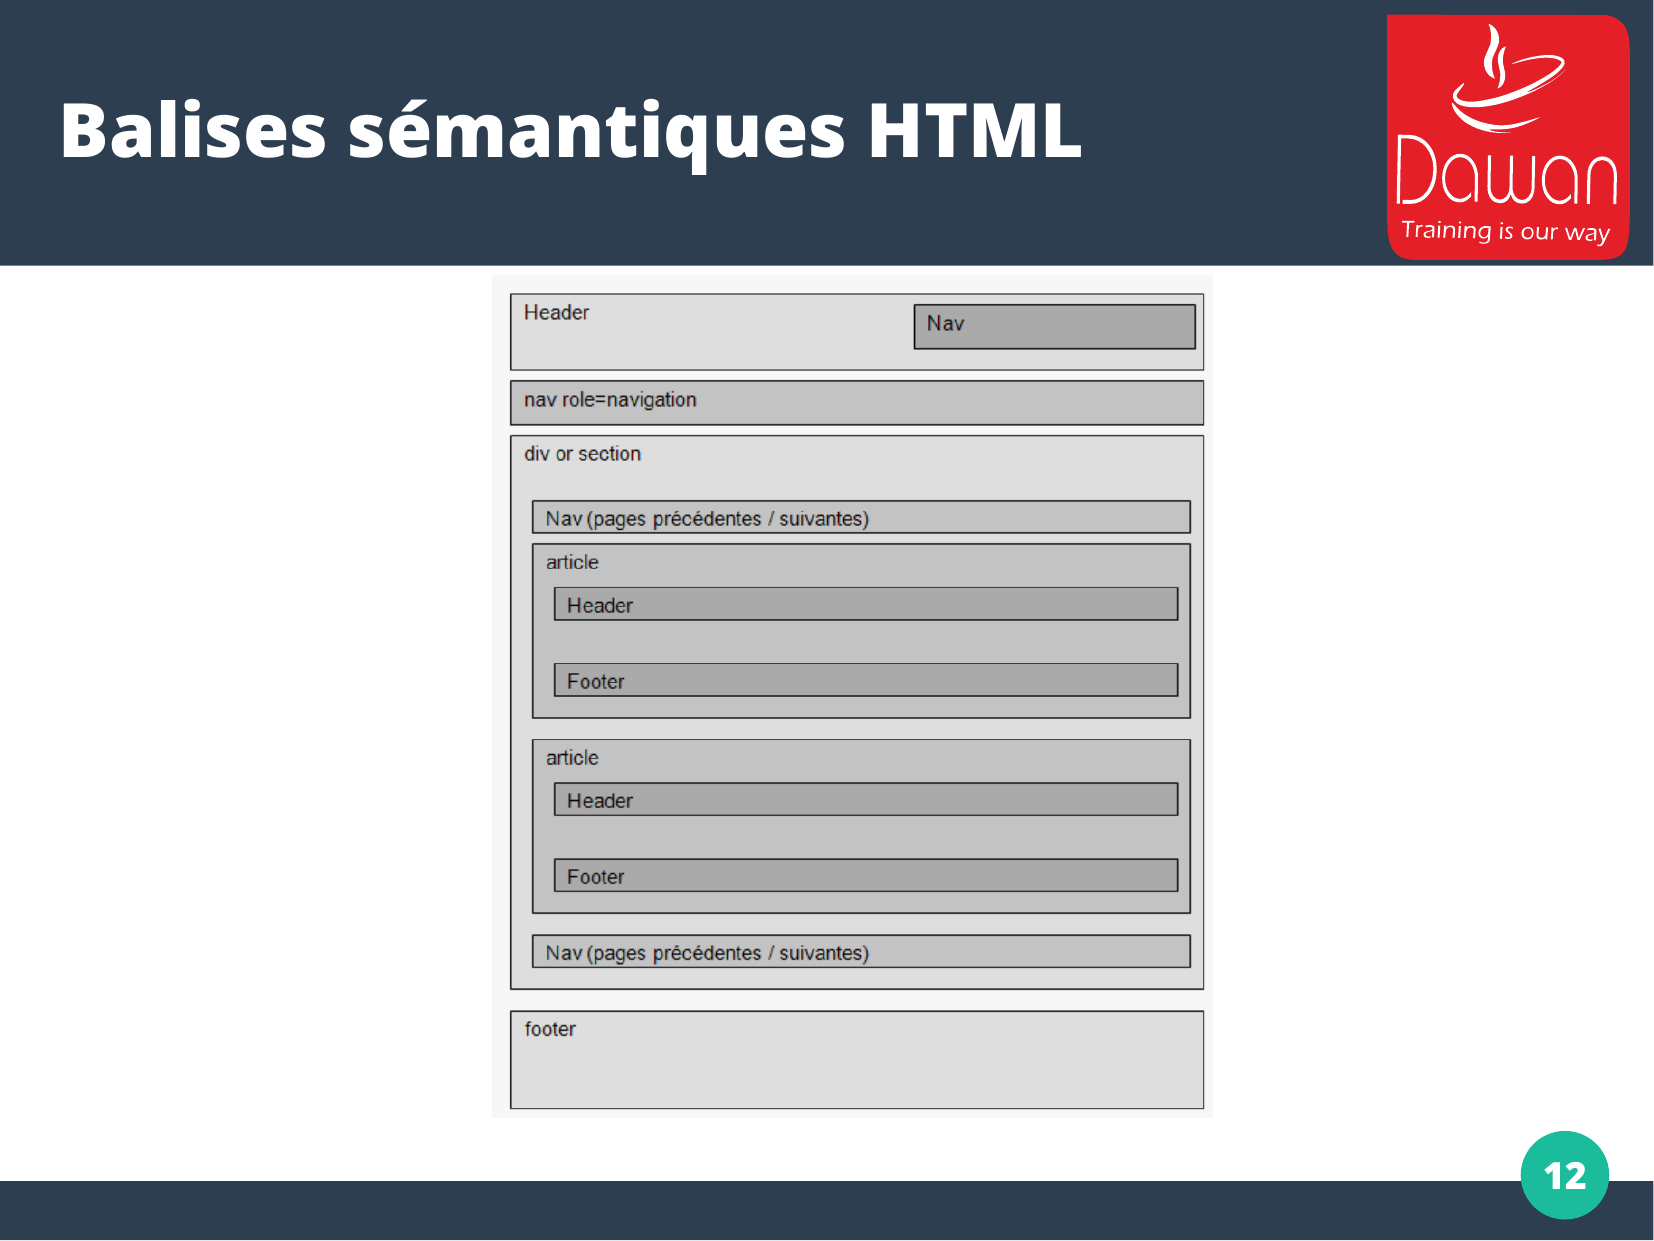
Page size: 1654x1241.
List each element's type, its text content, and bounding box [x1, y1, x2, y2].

picture [1387, 14, 1630, 260]
title Balises sémantiques HTML [59, 49, 1387, 207]
picture [491, 275, 1213, 1118]
